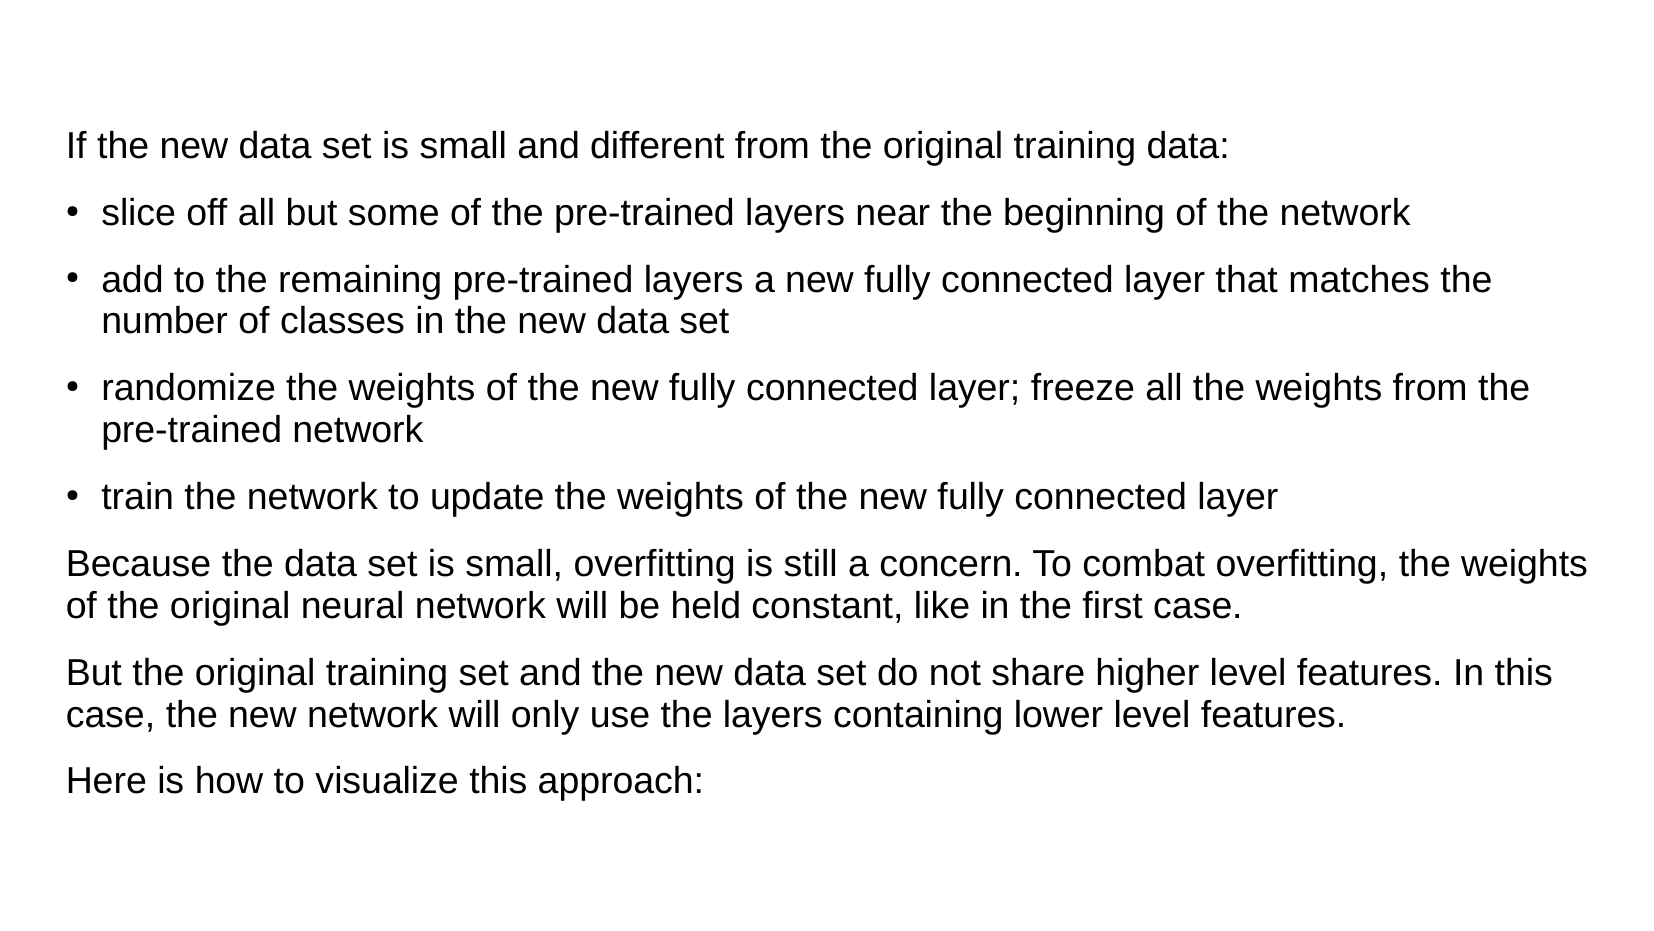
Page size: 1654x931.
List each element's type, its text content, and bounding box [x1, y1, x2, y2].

text_box If the new data set is small and different from the original training data: slice off all but some of the pre-trained layers near the beginning of the network add to the remaining pre-trained layers a new fully connected layer that matches the number of classes in the new data set randomize the weights of the new fully connected layer; freeze all the weights from the pre-trained network train the network to update the weights of the new fully connected layer Because the data set is small, overfitting is still a concern. To combat overfitting, the weights of the original neural network will be held constant, like in the first case. But the original training set and the new data set do not share higher level features. In this case, the new network will only use the layers containing lower level features. Here is how to visualize this approach: [51, 117, 1619, 877]
